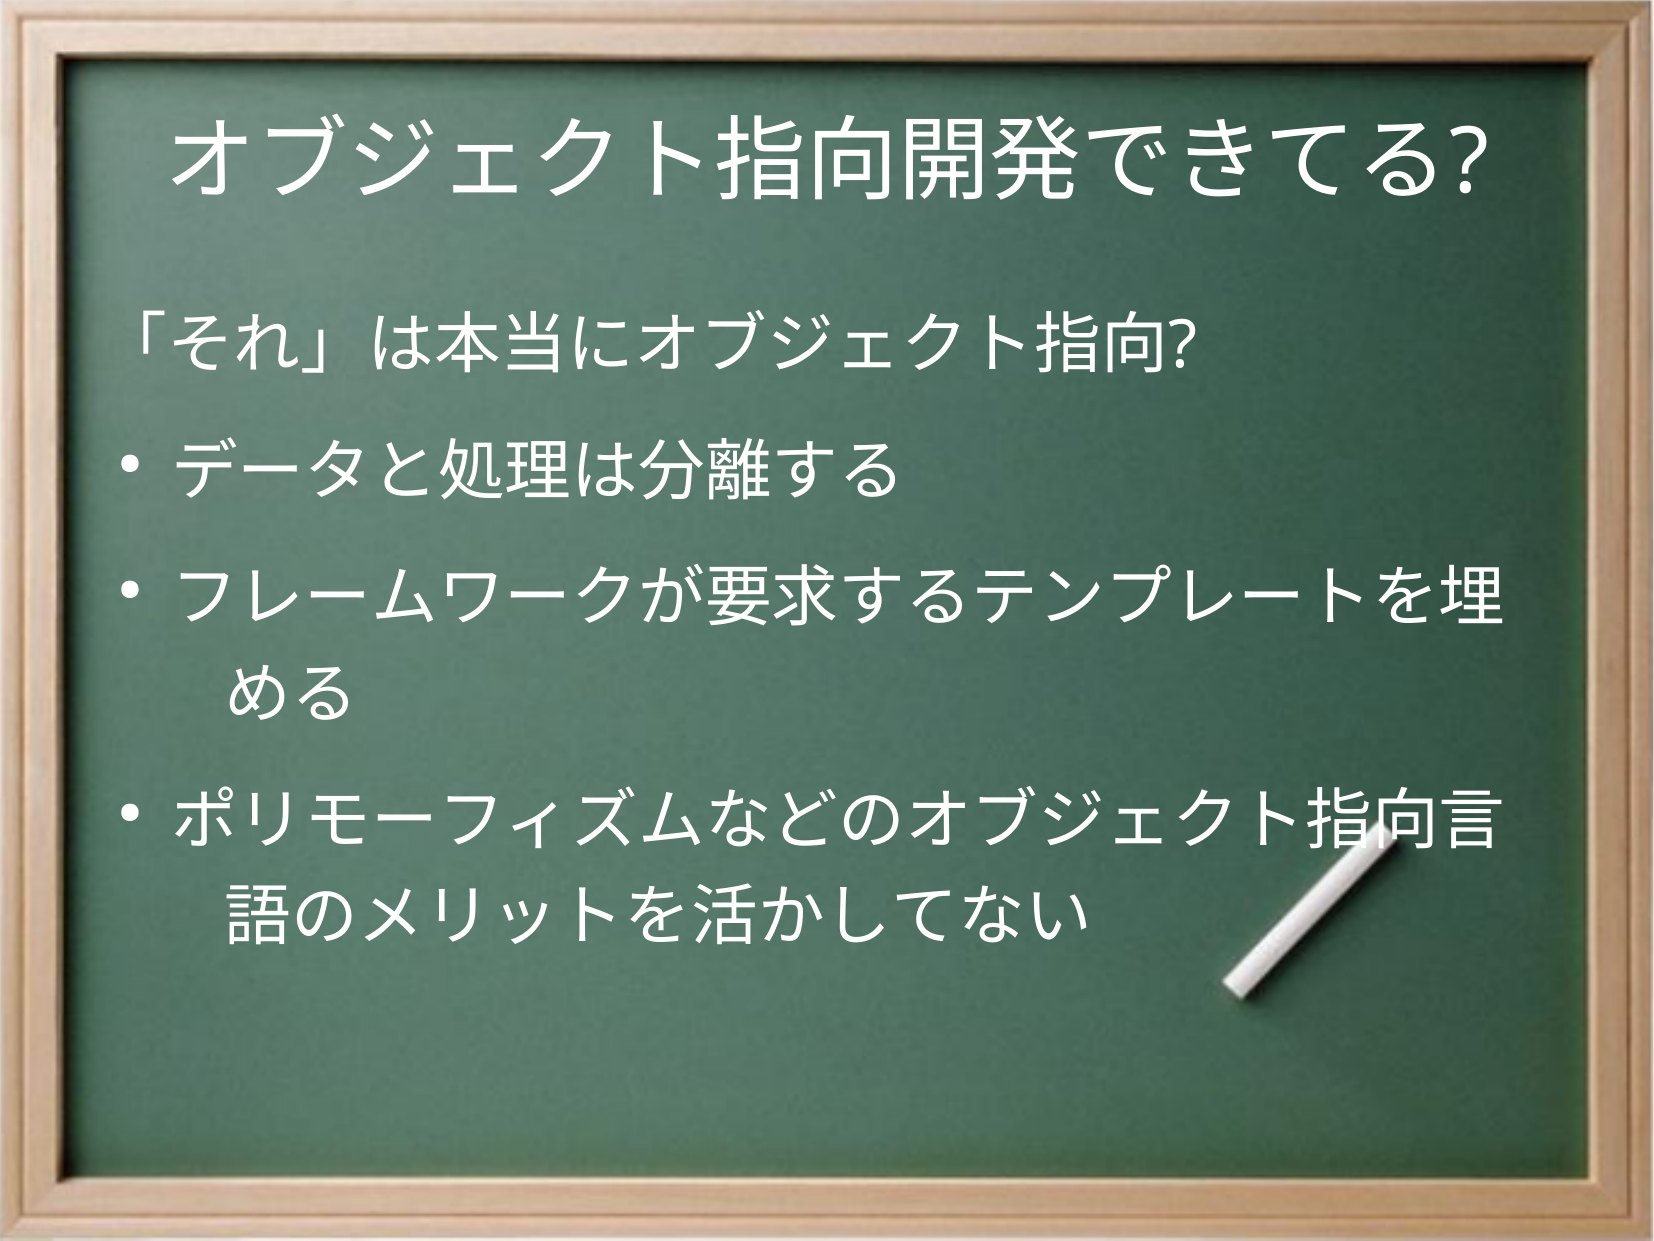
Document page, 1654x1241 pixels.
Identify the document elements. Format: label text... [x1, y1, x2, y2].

picture [0, 0, 1654, 1241]
list 「それ」は本当にオブジェクト指向? データと処理は分離する フレームワークが要求するテンプレートを埋める ポリモーフィズムなどのオブジェクト指向言語のメリットを活かしてない [82, 290, 1571, 1109]
title オブジェクト指向開発できてる? [82, 49, 1571, 257]
